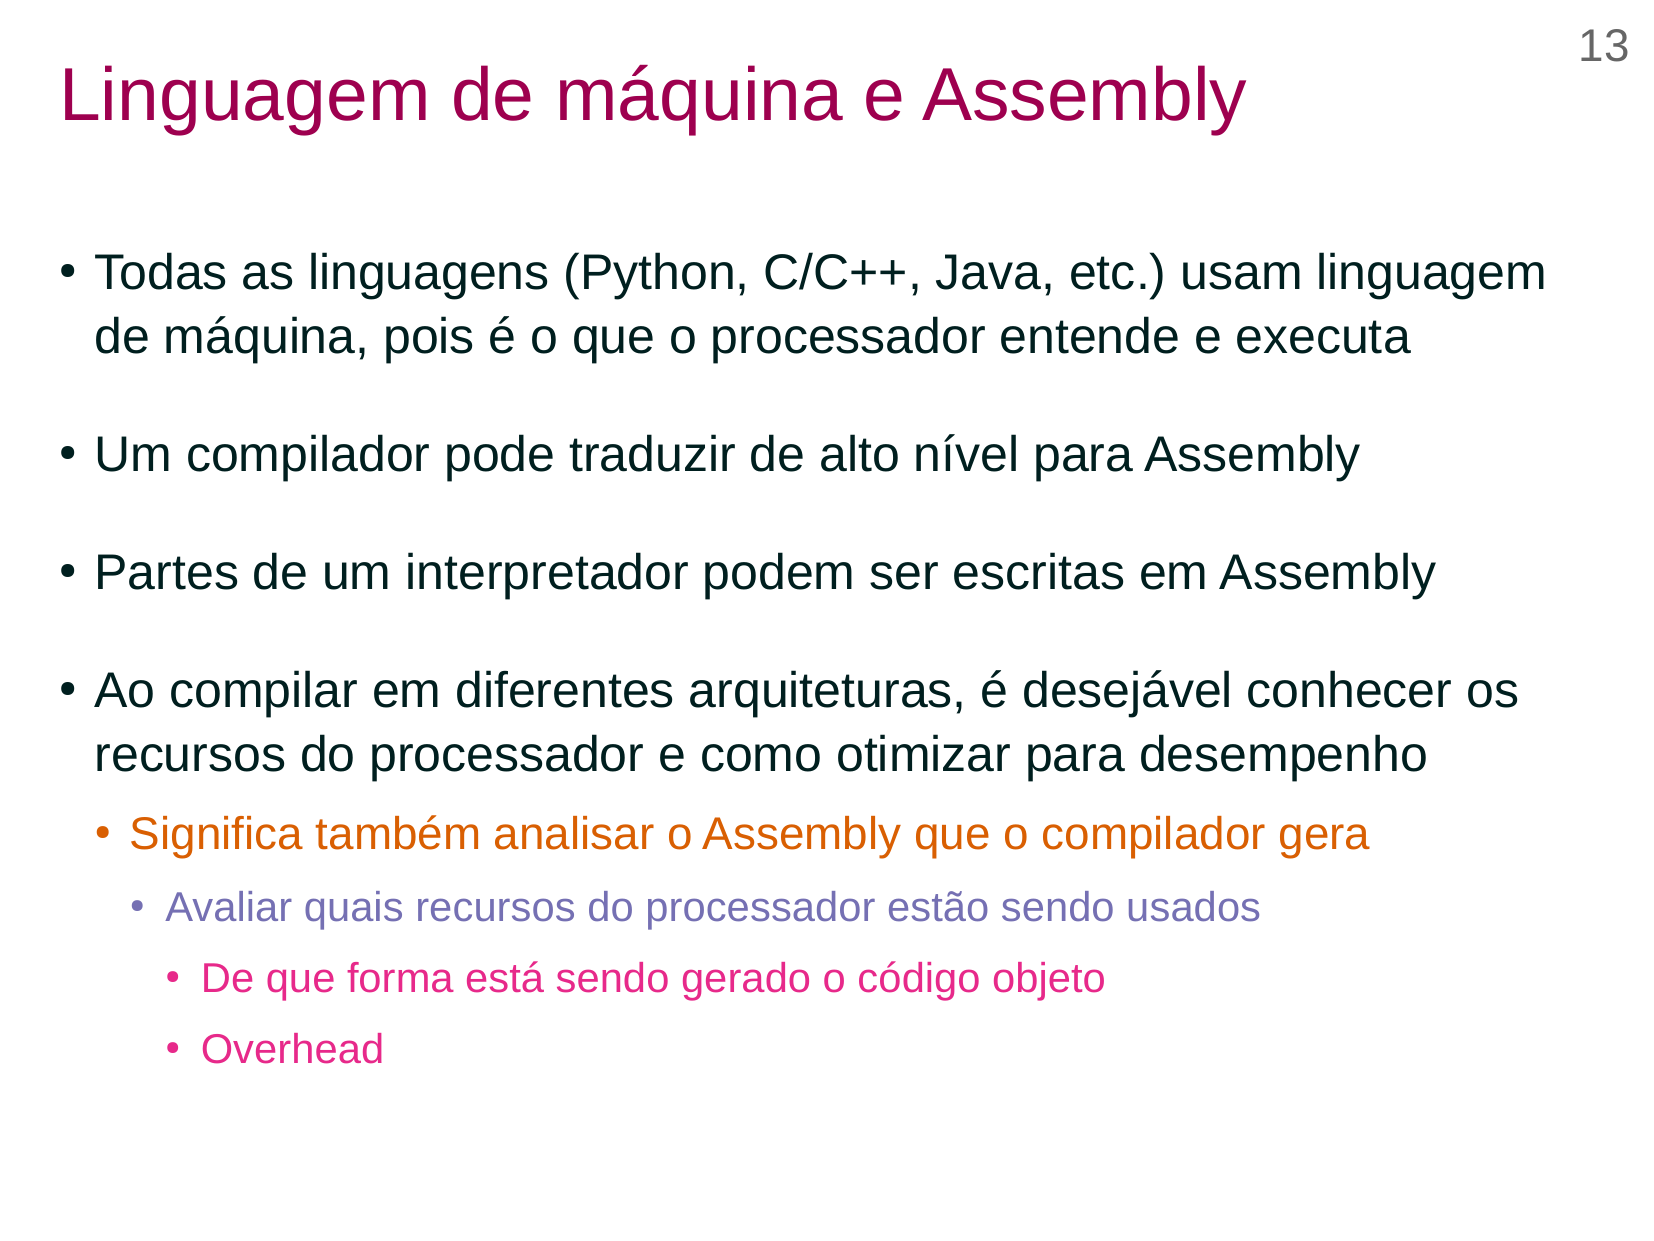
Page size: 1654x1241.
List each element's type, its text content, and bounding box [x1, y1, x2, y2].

list Todas as linguagens (Python, C/C++, Java, etc.) usam linguagem de máquina, pois é o que o processador entende e executa Um compilador pode traduzir de alto nível para Assembly Partes de um interpretador podem ser escritas em Assembly Ao compilar em diferentes arquiteturas, é desejável conhecer os recursos do processador e como otimizar para desempenho Significa também analisar o Assembly que o compilador gera Avaliar quais recursos do processador estão sendo usados De que forma está sendo gerado o código objeto Overhead [59, 236, 1595, 1211]
title Linguagem de máquina e Assembly [59, 29, 1595, 148]
